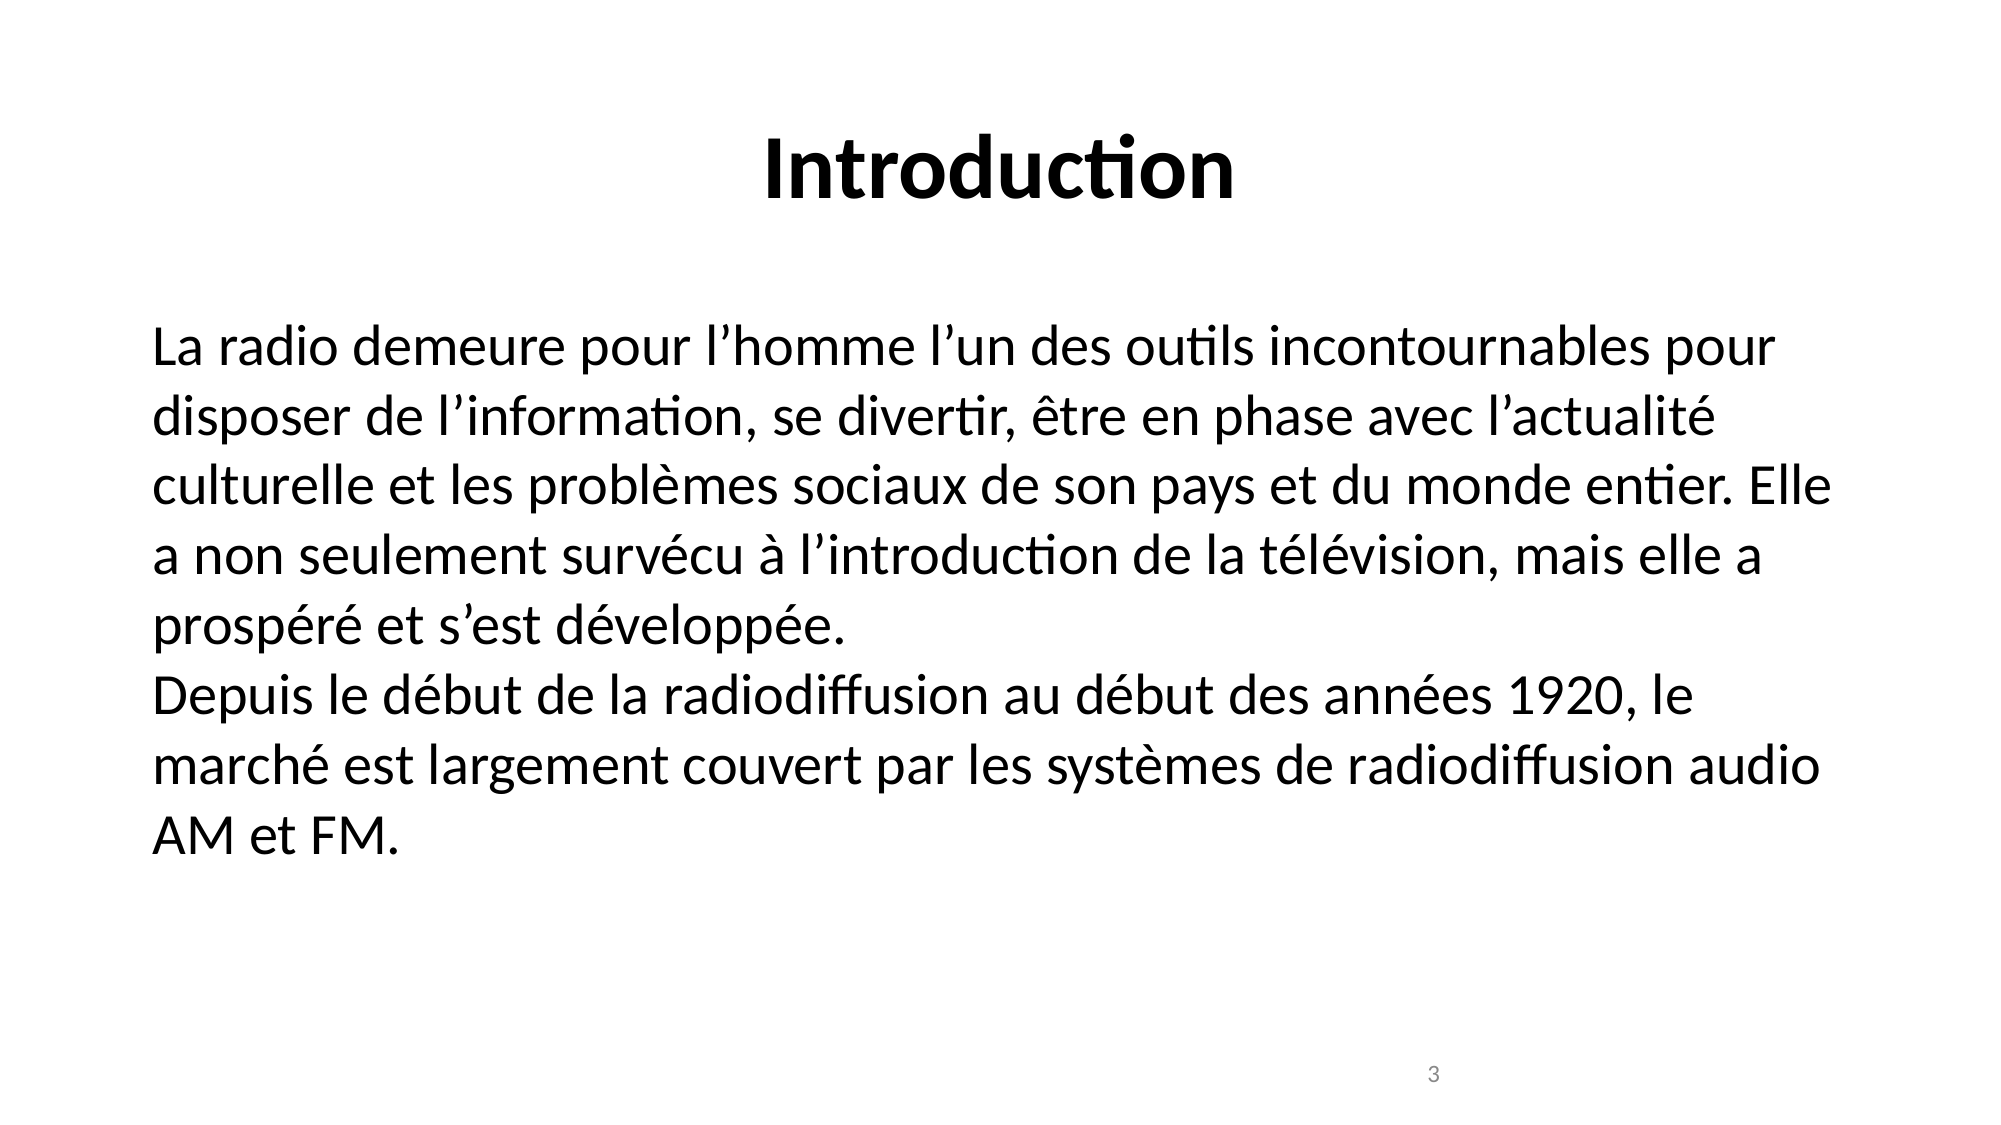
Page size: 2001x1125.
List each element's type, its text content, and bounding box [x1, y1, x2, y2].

text_box [1412, 1042, 1863, 1103]
title Introduction [137, 59, 1863, 278]
list La radio demeure pour l’homme l’un des outils incontournables pour disposer de l’information, se divertir, être en phase avec l’actualité culturelle et les problèmes sociaux de son pays et du monde entier. Elle a non seulement survécu à l’introduction de la télévision, mais elle a prospéré et s’est développée. Depuis le début de la radiodiffusion au début des années 1920, le marché est largement couvert par les systèmes de radiodiffusion audio AM et FM. [137, 299, 1863, 1014]
